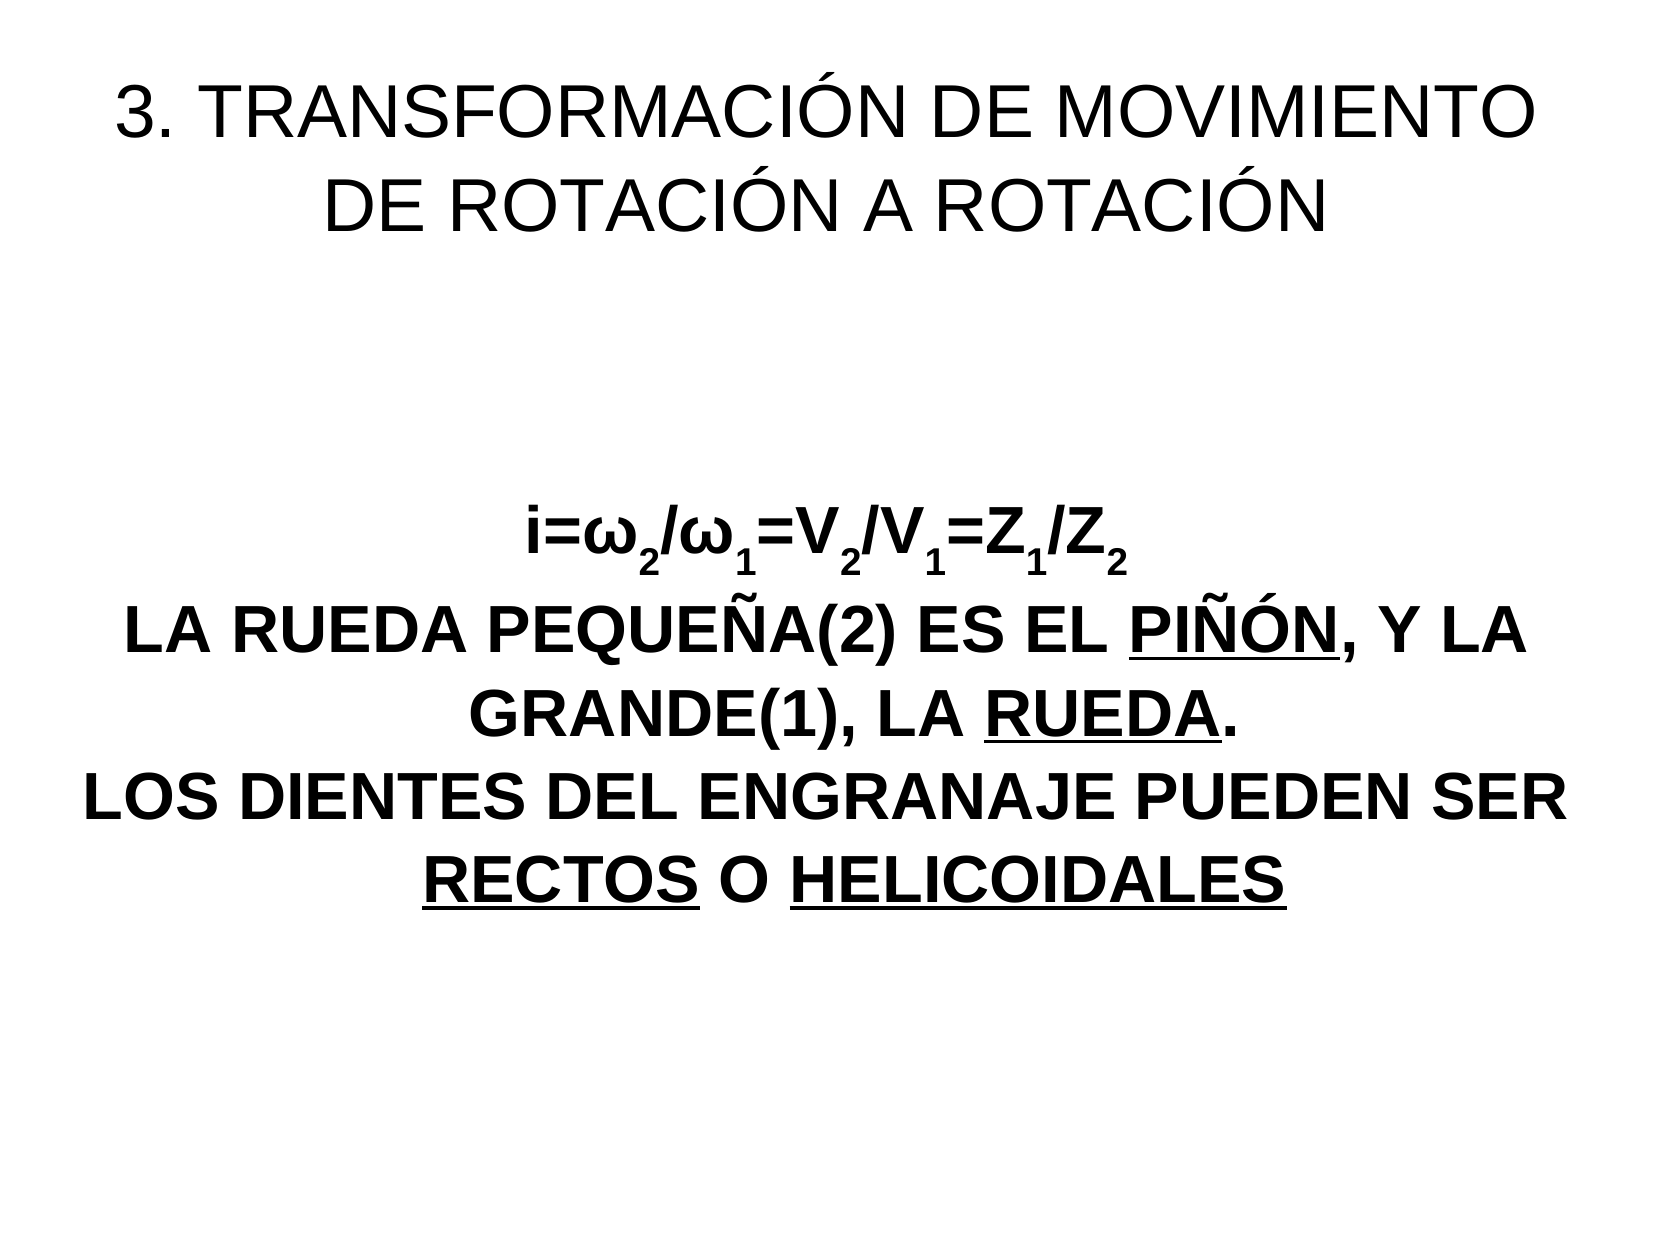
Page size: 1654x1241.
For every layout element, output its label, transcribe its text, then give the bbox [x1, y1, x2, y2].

subtitle i=ω2/ω1=V2/V1=Z1/Z2 LA RUEDA PEQUEÑA(2) ES EL PIÑÓN, Y LA GRANDE(1), LA RUEDA. LOS DIENTES DEL ENGRANAJE PUEDEN SER RECTOS O HELICOIDALES [82, 297, 1571, 1102]
title 3. TRANSFORMACIÓN DE MOVIMIENTO DE ROTACIÓN A ROTACIÓN [82, 45, 1571, 260]
